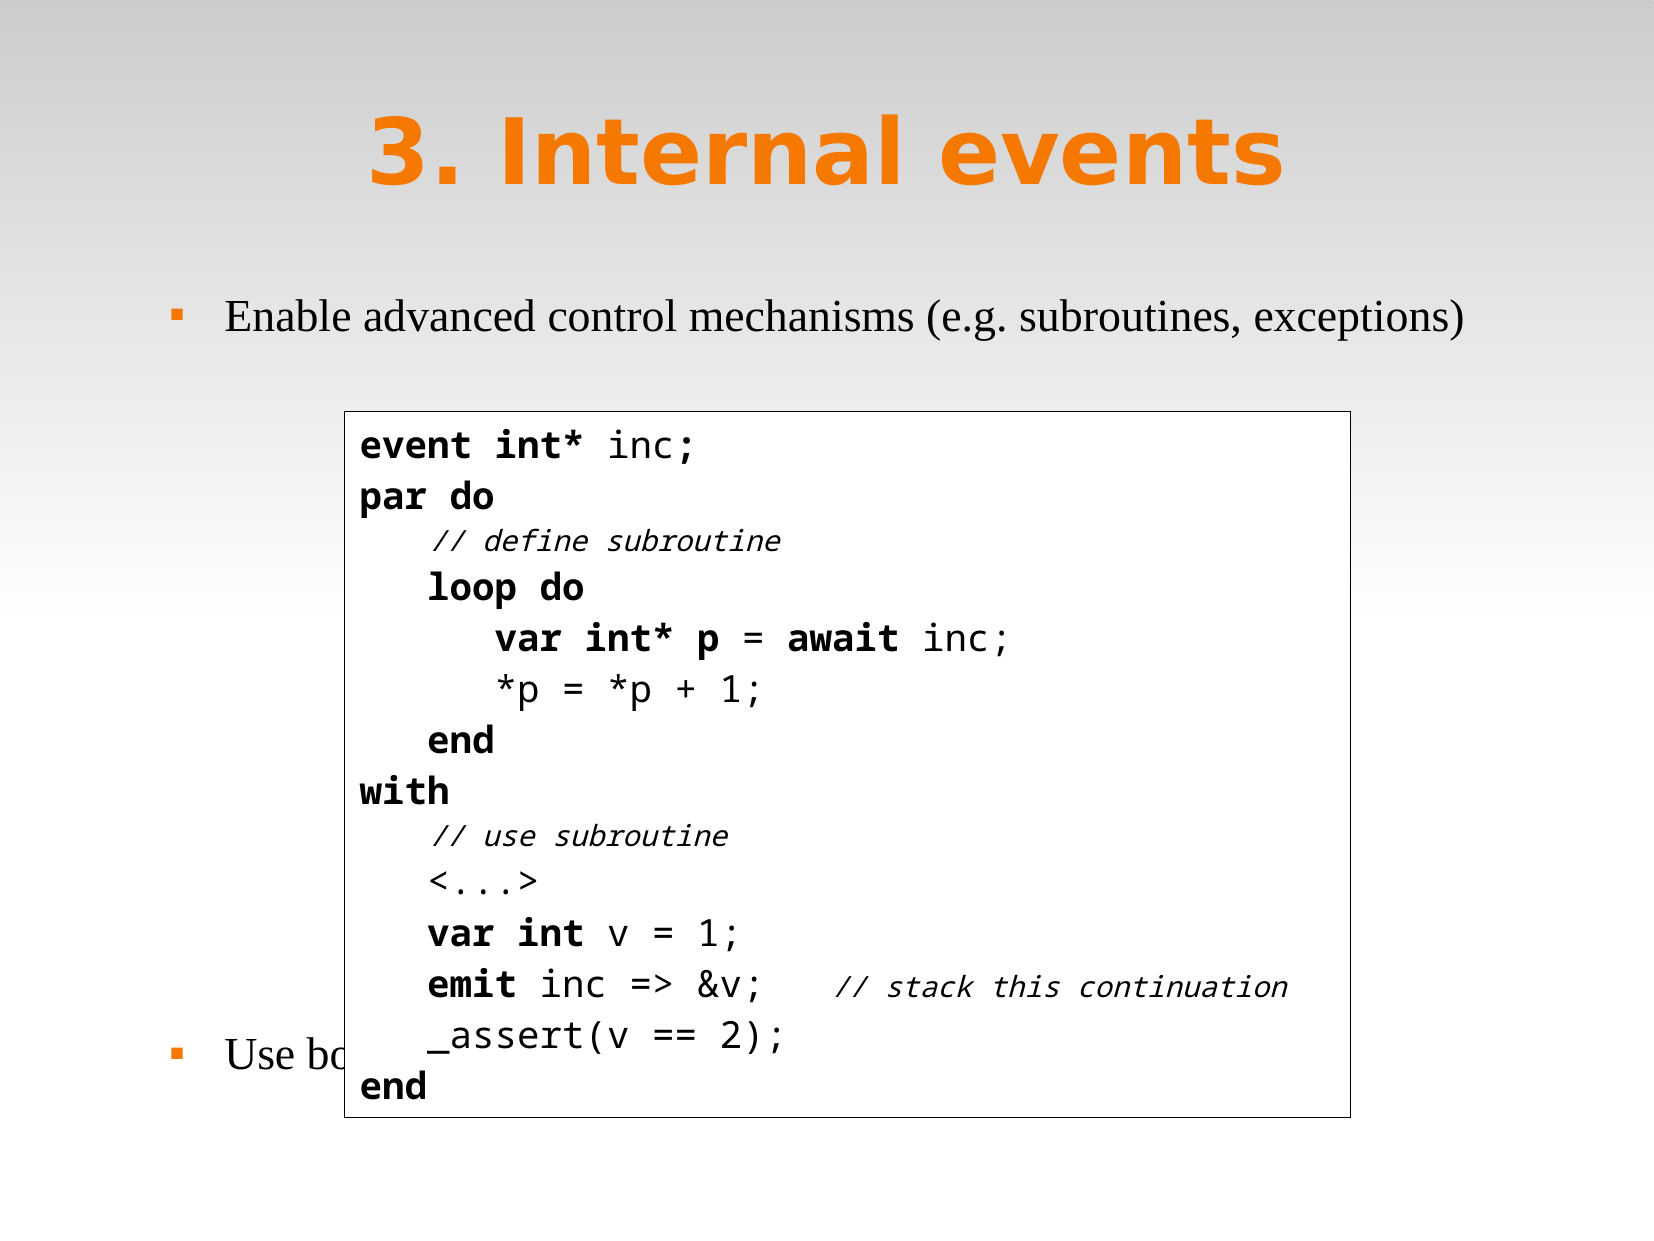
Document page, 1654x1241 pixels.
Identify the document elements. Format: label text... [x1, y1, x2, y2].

text_box event int* inc; par do // define subroutine loop do var int* p = await inc; *p = *p + 1; end with // use subroutine <...> var int v = 1; emit inc => &v; // stack this continuation _assert(v == 2); end [344, 411, 1351, 1028]
title 3. Internal events [82, 49, 1571, 257]
list Enable advanced control mechanisms (e.g. subroutines, exceptions) Use bounded memory and execution time [82, 290, 1571, 1232]
